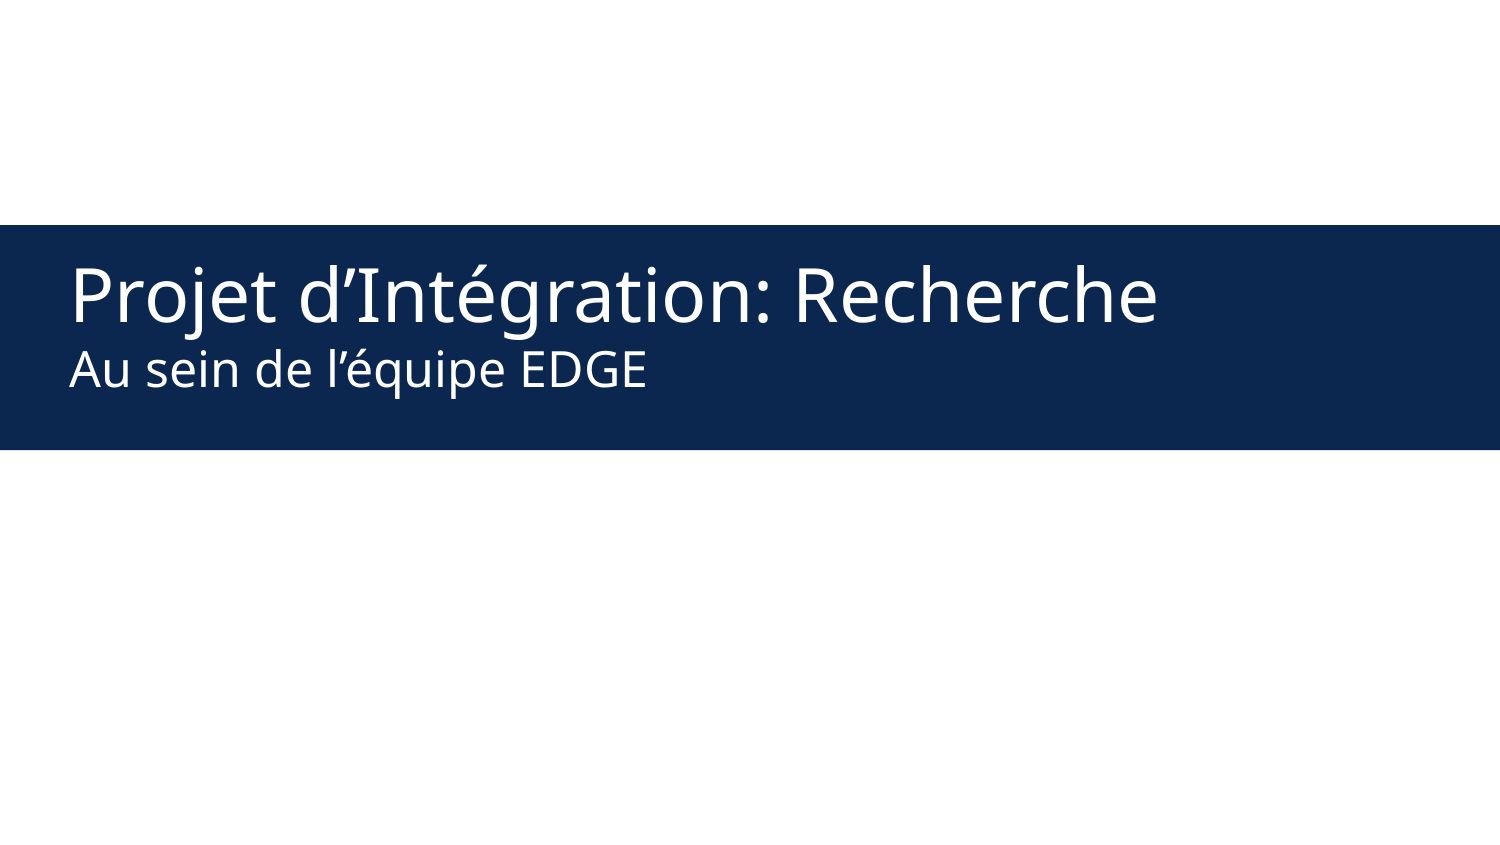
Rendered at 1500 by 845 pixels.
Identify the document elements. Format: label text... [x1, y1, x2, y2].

text_box [0, 225, 1500, 451]
title Projet d’Intégration: Recherche Au sein de l’équipe EDGE [69, 120, 1409, 413]
